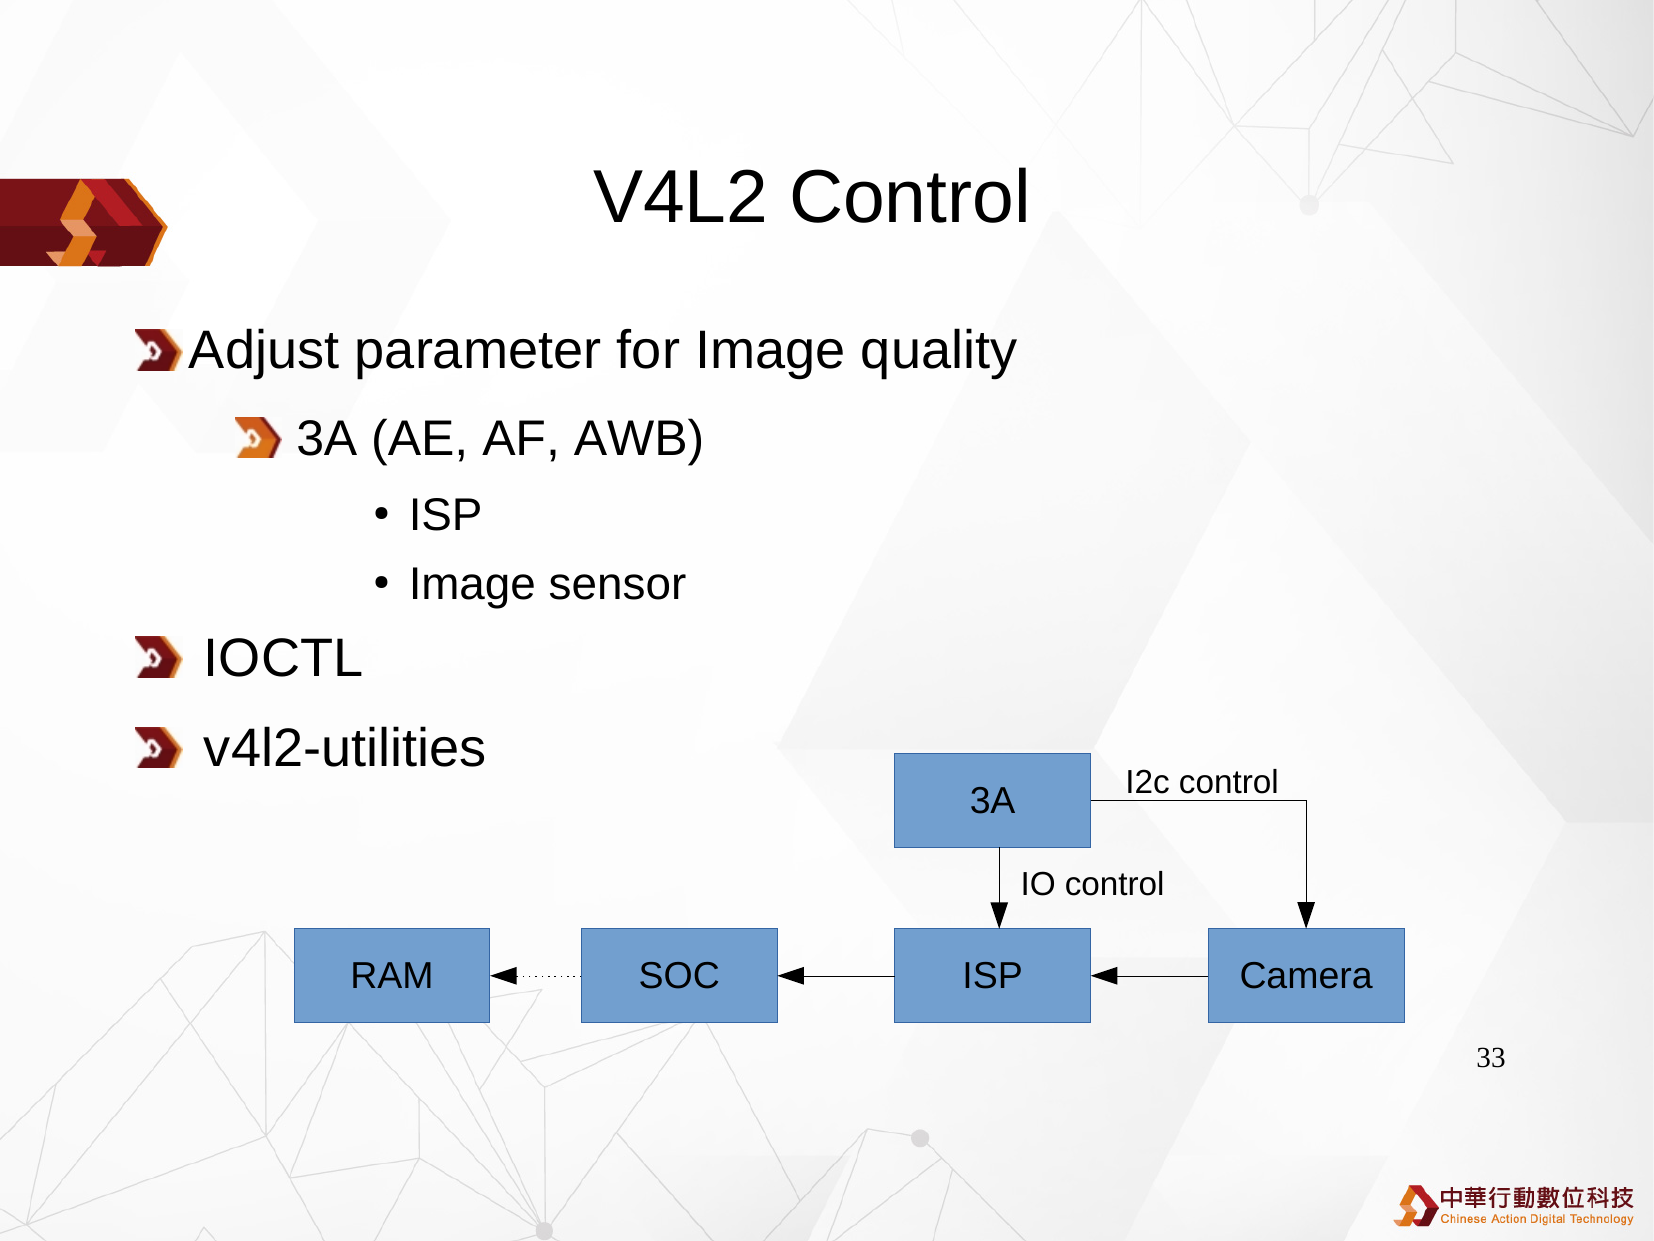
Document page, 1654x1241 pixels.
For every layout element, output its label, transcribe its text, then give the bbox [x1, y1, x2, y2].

picture [0, 0, 1654, 1241]
text_box I2c control [1110, 755, 1307, 808]
text_box ISP [894, 928, 1091, 1023]
text_box IO control [1005, 858, 1210, 911]
text_box RAM [294, 928, 490, 1023]
list Adjust parameter for Image quality 3A (AE, AF, AWB) ISP Image sensor IOCTL v4l2-utilities [118, 319, 1571, 1040]
text_box SOC [581, 928, 778, 1023]
text_box 3A [894, 753, 1091, 848]
text_box Camera [1208, 928, 1405, 1023]
title V4L2 Control [118, 112, 1506, 281]
